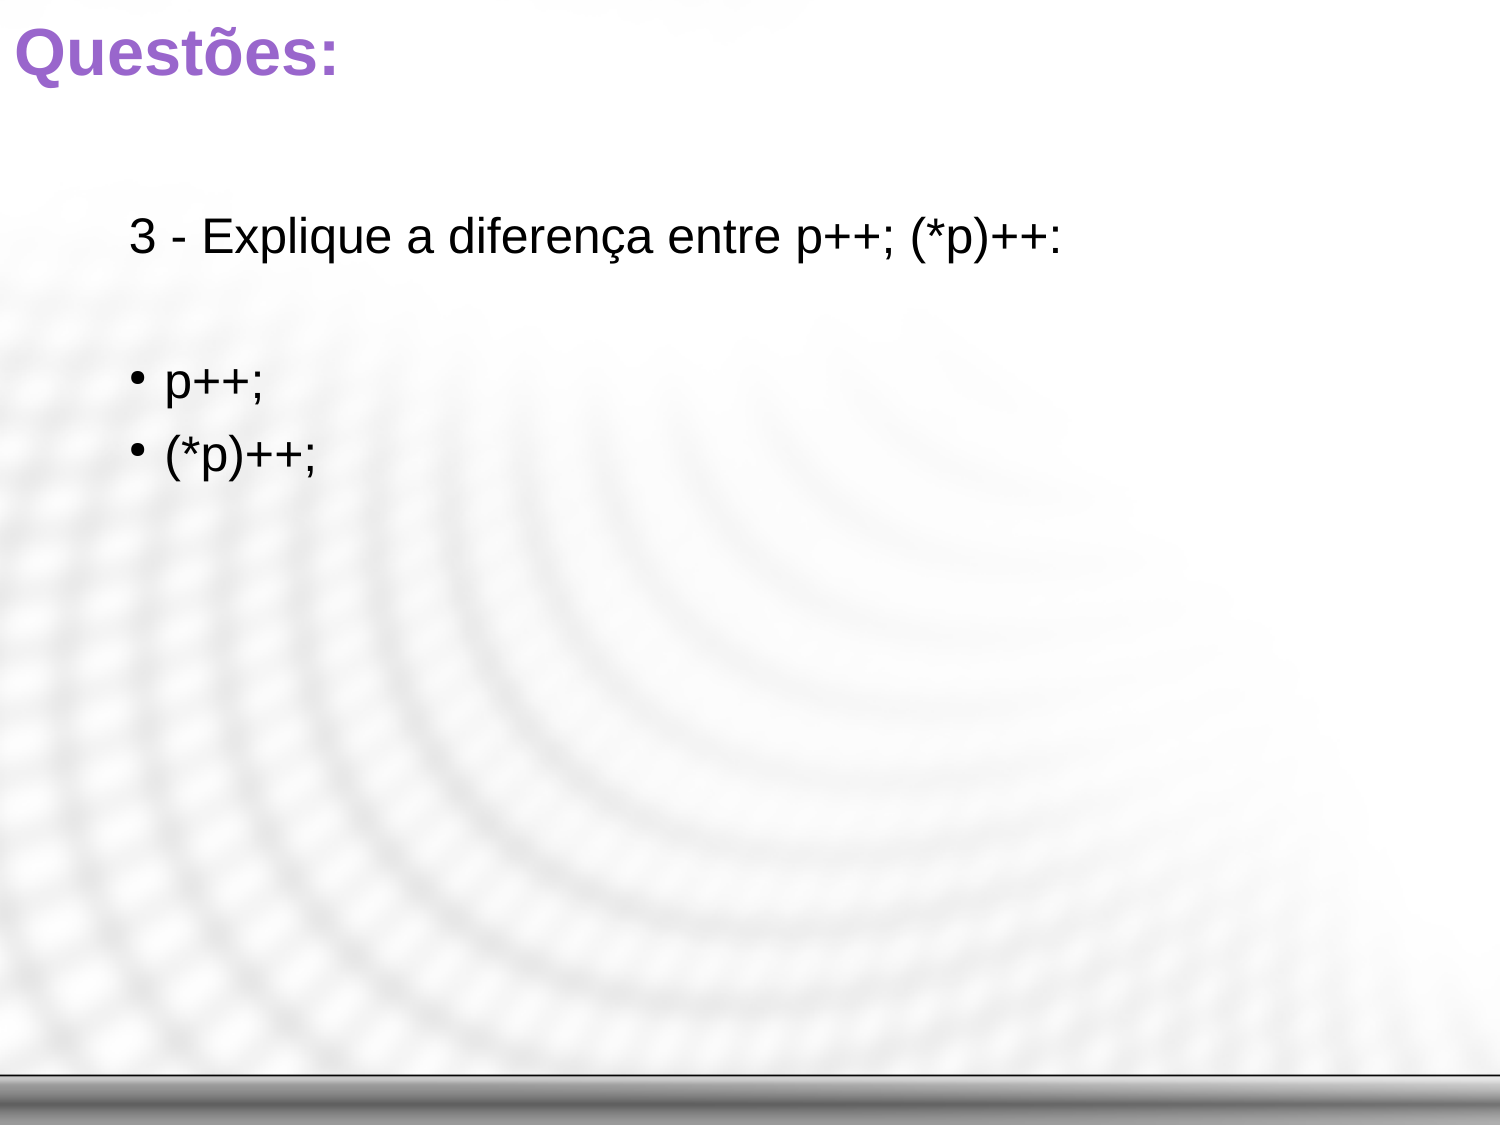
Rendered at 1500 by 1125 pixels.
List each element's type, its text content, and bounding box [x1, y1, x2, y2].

list 3 - Explique a diferença entre p++; (*p)++: p++; (*p)++; [58, 196, 1442, 1036]
title Questões: [0, 1, 1353, 97]
picture [0, 0, 1500, 1125]
